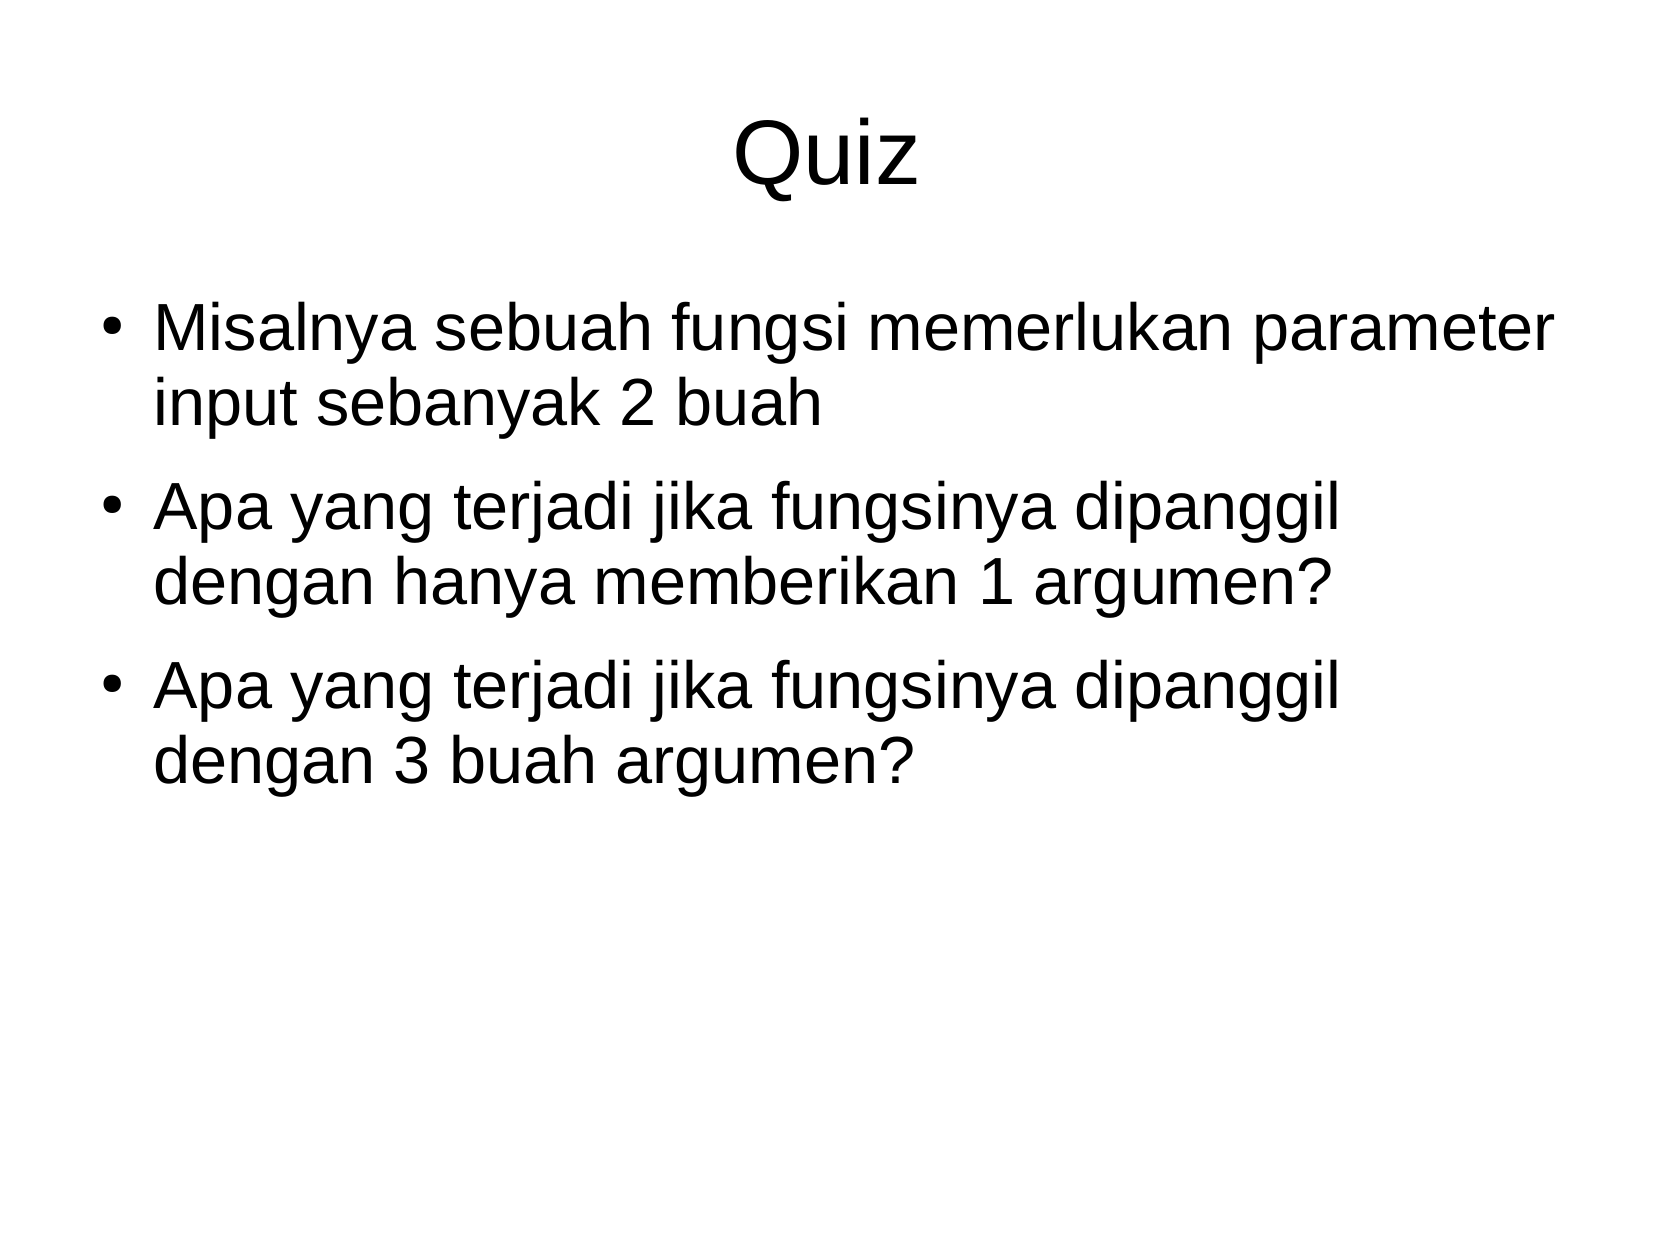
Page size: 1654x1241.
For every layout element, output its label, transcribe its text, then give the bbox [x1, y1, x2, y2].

title Quiz [82, 49, 1571, 257]
list Misalnya sebuah fungsi memerlukan parameter input sebanyak 2 buah Apa yang terjadi jika fungsinya dipanggil dengan hanya memberikan 1 argumen? Apa yang terjadi jika fungsinya dipanggil dengan 3 buah argumen? [82, 290, 1571, 1010]
